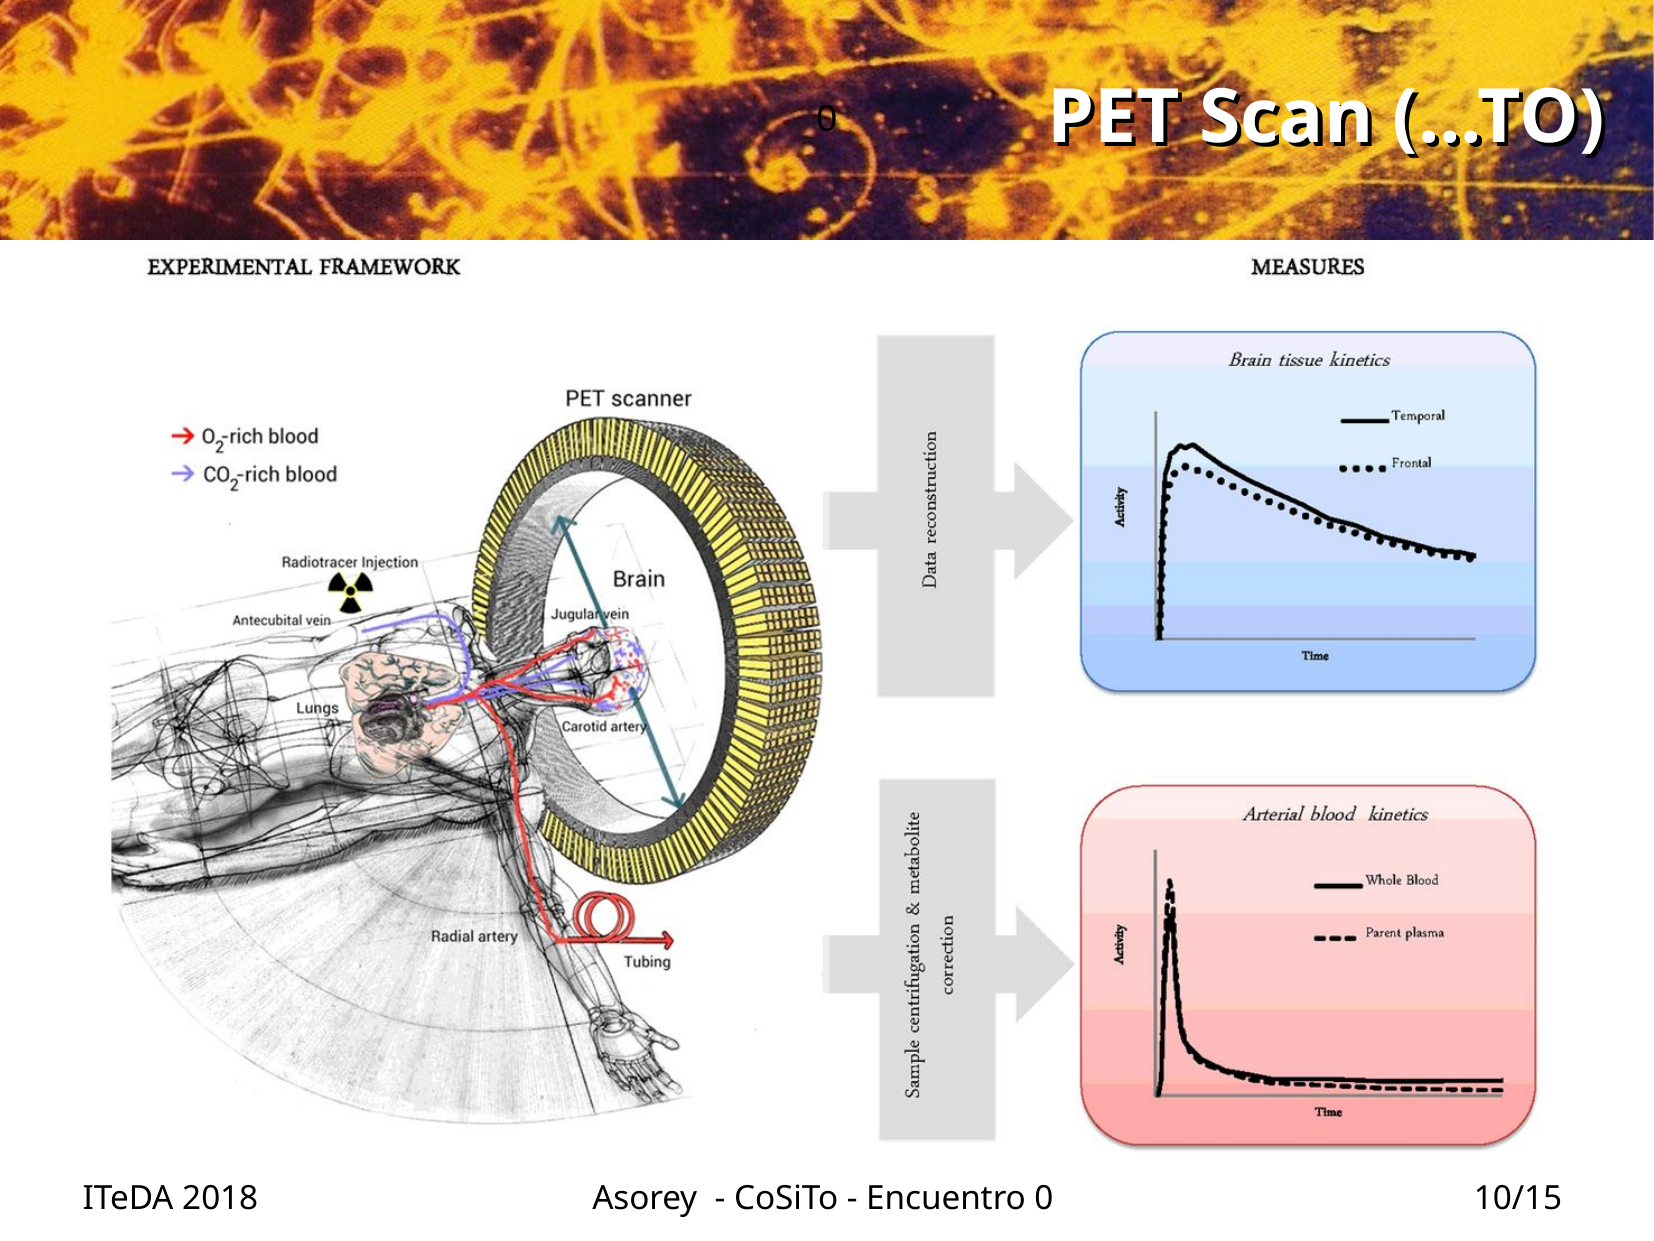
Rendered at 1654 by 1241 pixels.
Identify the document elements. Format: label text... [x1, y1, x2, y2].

picture [0, 0, 1654, 240]
title PET Scan (...TO) [45, 38, 1606, 189]
picture [108, 254, 1542, 1156]
